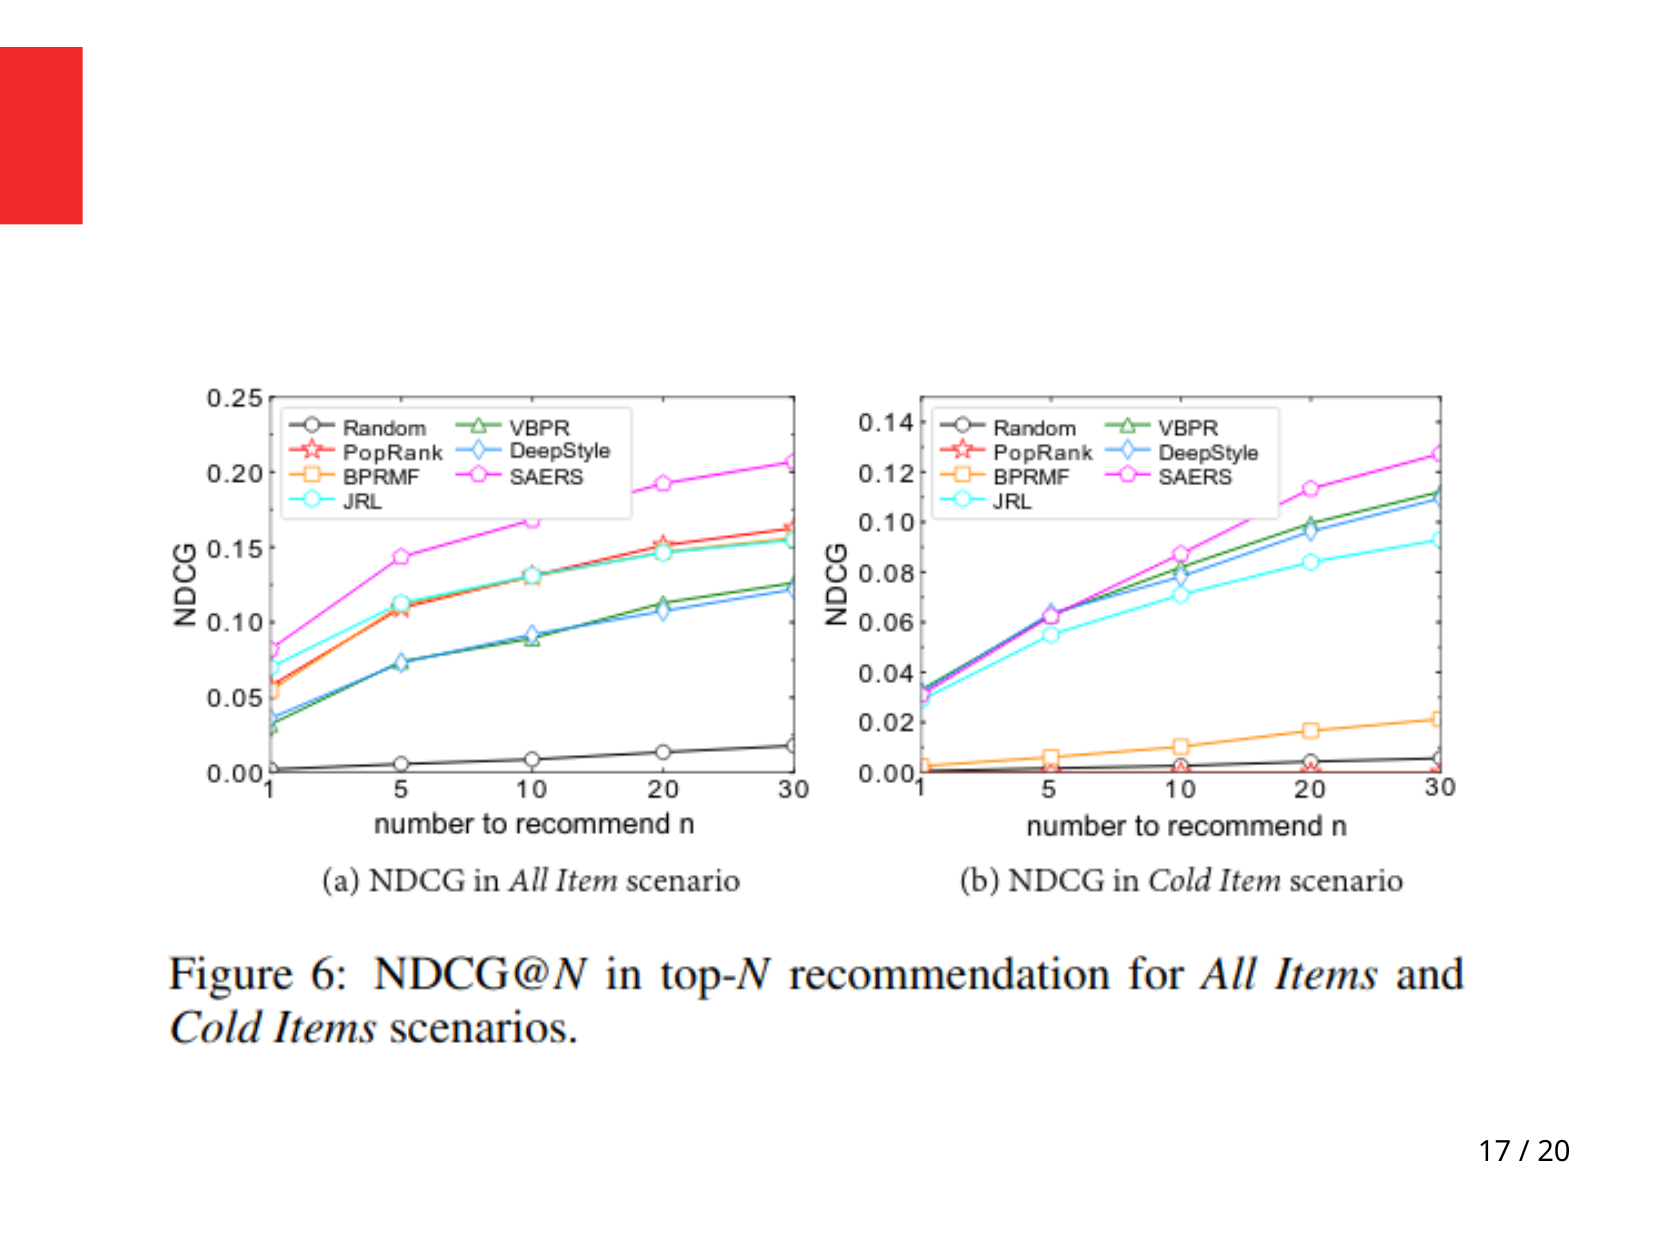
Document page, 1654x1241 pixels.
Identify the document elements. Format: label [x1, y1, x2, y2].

picture [127, 354, 1527, 1074]
